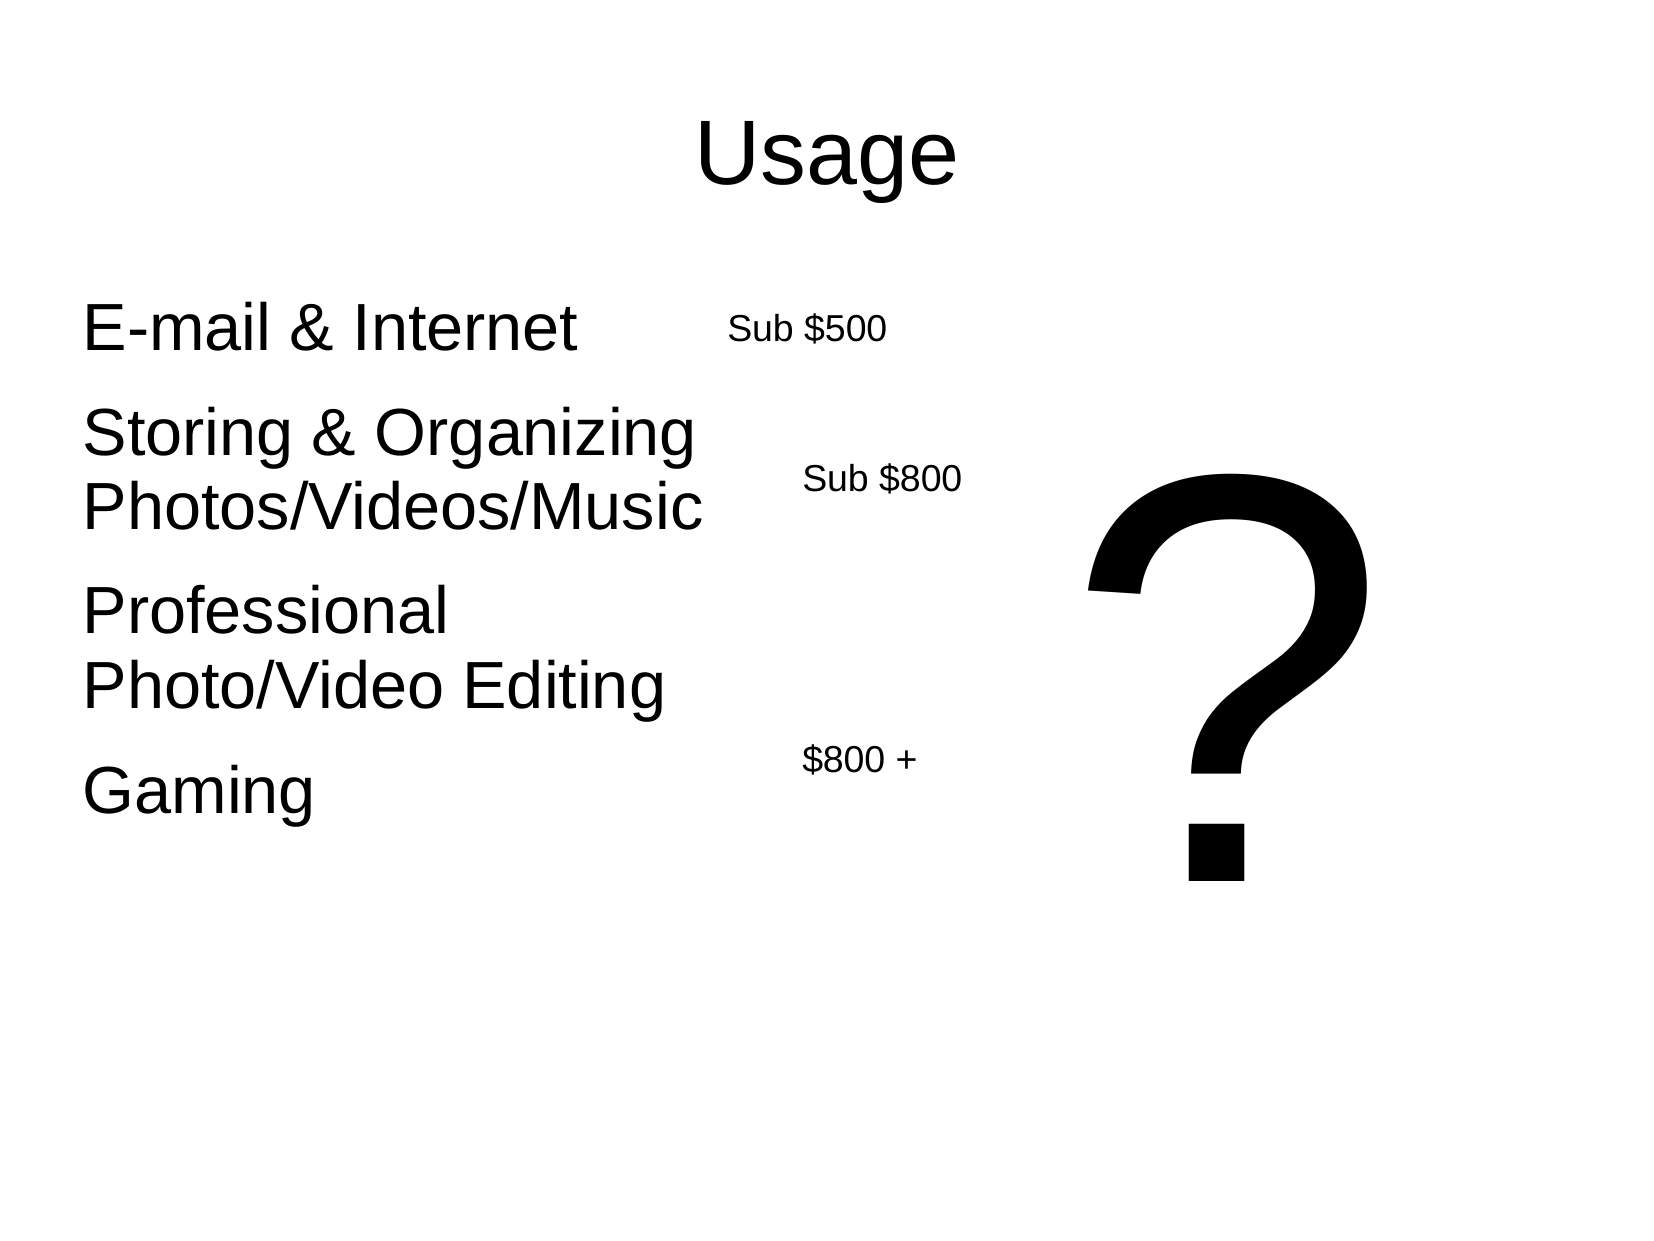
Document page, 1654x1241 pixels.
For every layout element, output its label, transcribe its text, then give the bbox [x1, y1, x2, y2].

text_box Sub $500 [712, 300, 903, 357]
text_box ? [1050, 346, 1405, 1013]
list E-mail & Internet Storing & Organizing Photos/Videos/Music Professional Photo/Video Editing Gaming [82, 290, 809, 1109]
title Usage [82, 49, 1571, 257]
text_box $800 + [787, 730, 933, 788]
text_box Sub $800 [787, 450, 978, 507]
